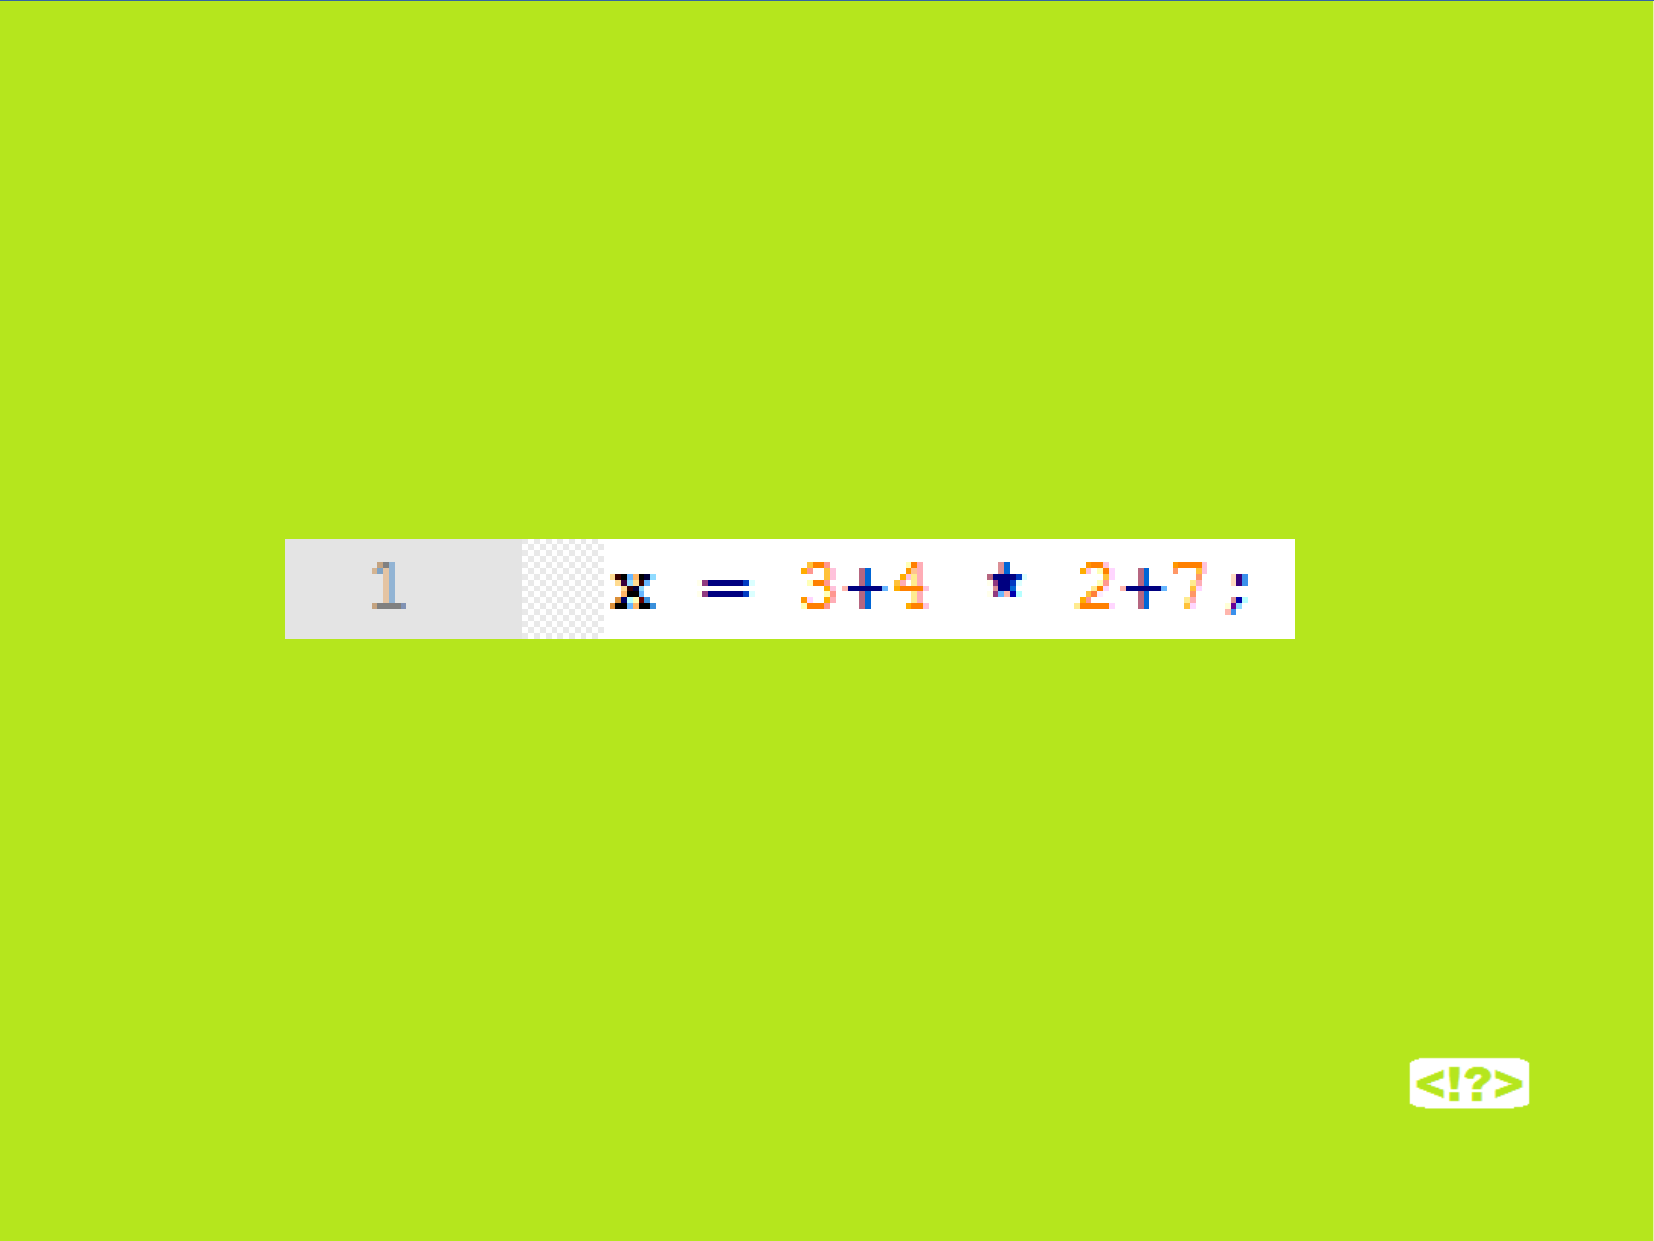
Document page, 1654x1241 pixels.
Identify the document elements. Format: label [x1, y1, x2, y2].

picture [285, 539, 1295, 639]
picture [1395, 1042, 1546, 1126]
text_box [0, 0, 1654, 1241]
